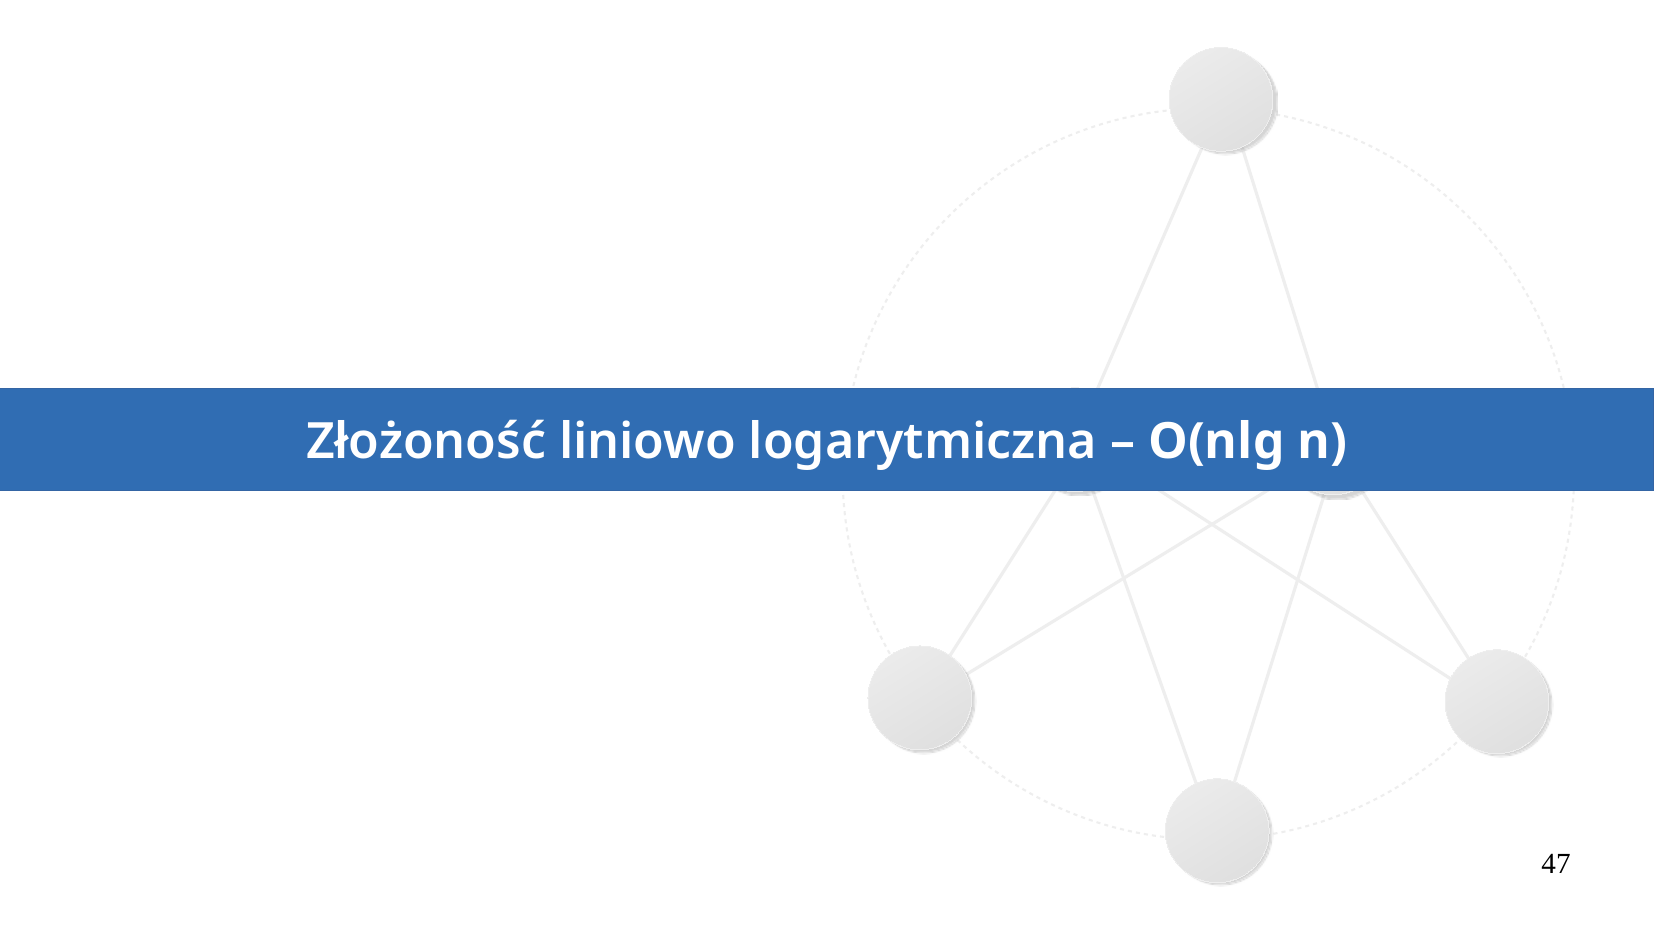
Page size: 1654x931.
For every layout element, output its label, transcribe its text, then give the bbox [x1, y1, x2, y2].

text_box [1313, 491, 1353, 495]
text_box [867, 645, 972, 750]
text_box [1165, 778, 1270, 883]
text_box [1169, 47, 1273, 152]
text_box [1445, 649, 1549, 754]
text_box Złożoność liniowo logarytmiczna – O(nlg n) [0, 388, 1654, 491]
